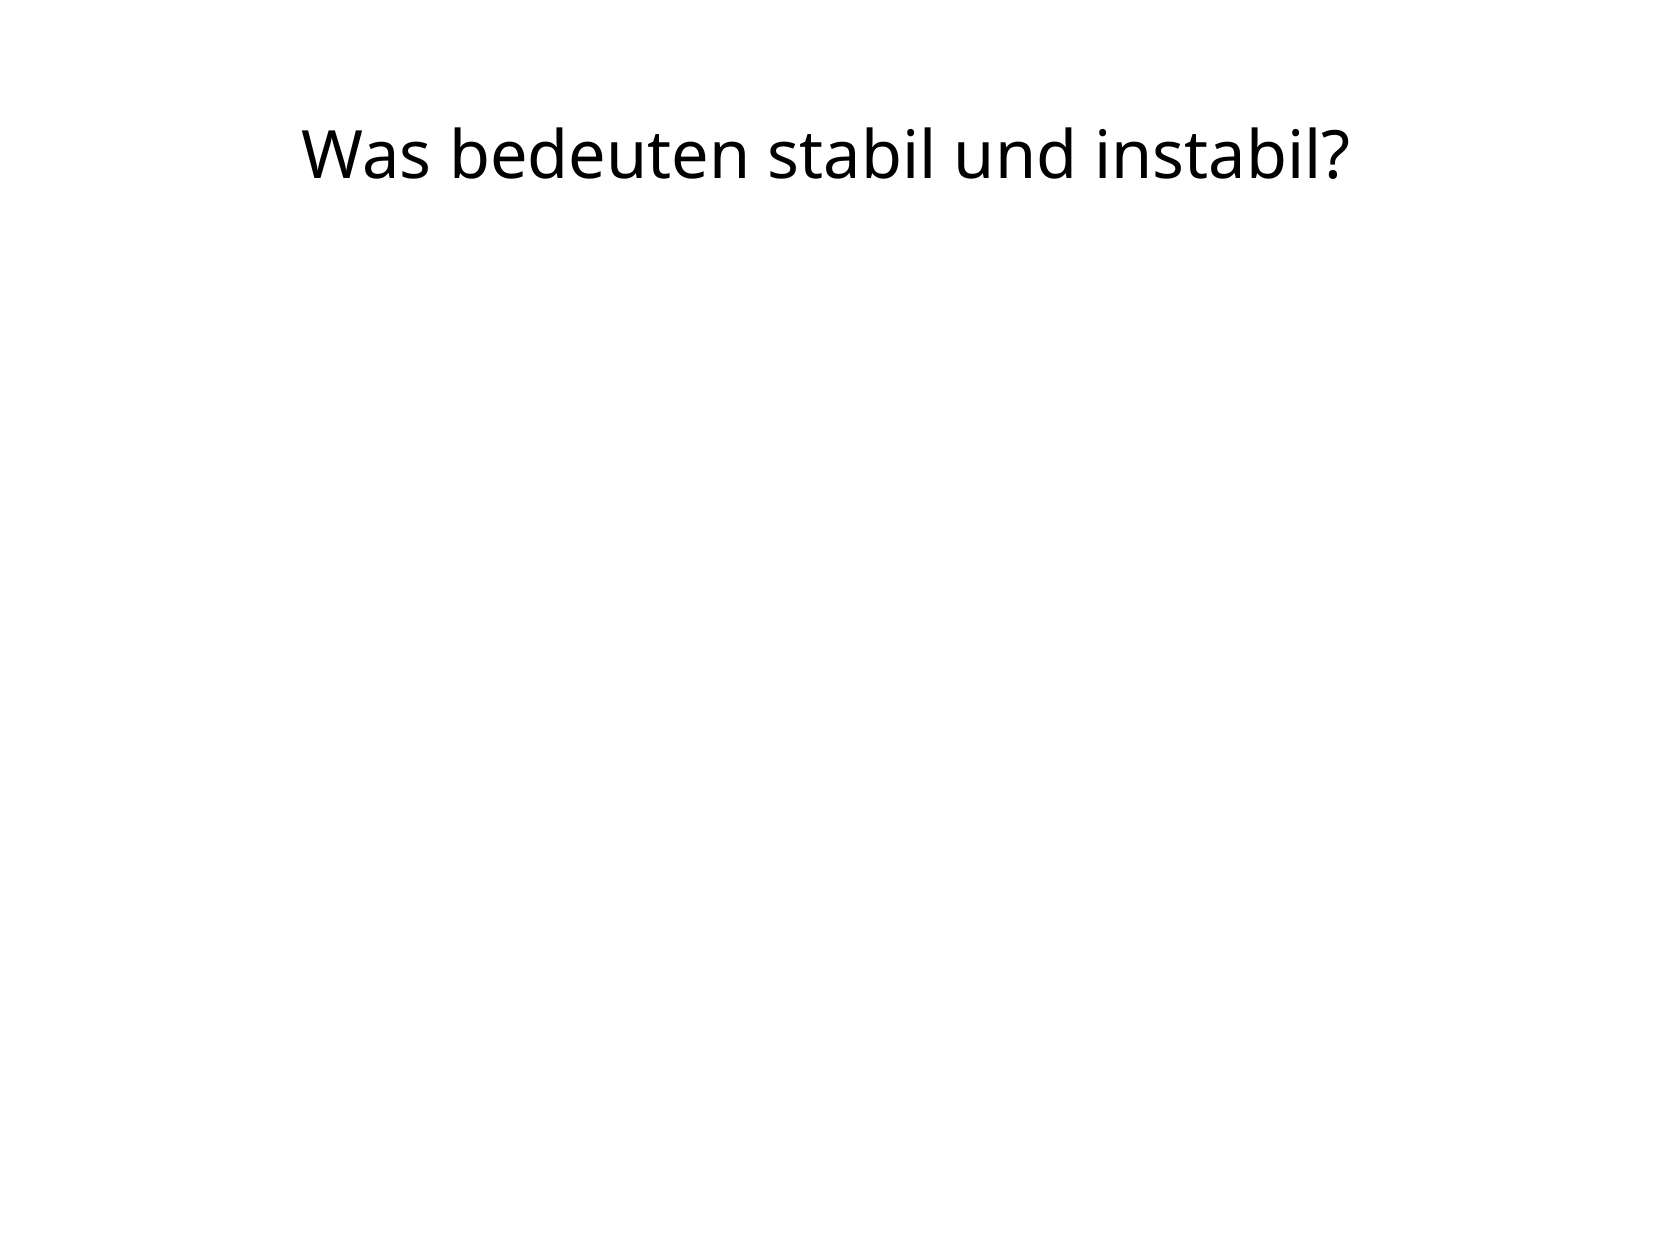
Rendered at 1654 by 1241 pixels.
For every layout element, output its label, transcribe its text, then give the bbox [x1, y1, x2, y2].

title Was bedeuten stabil und instabil? [82, 49, 1571, 257]
